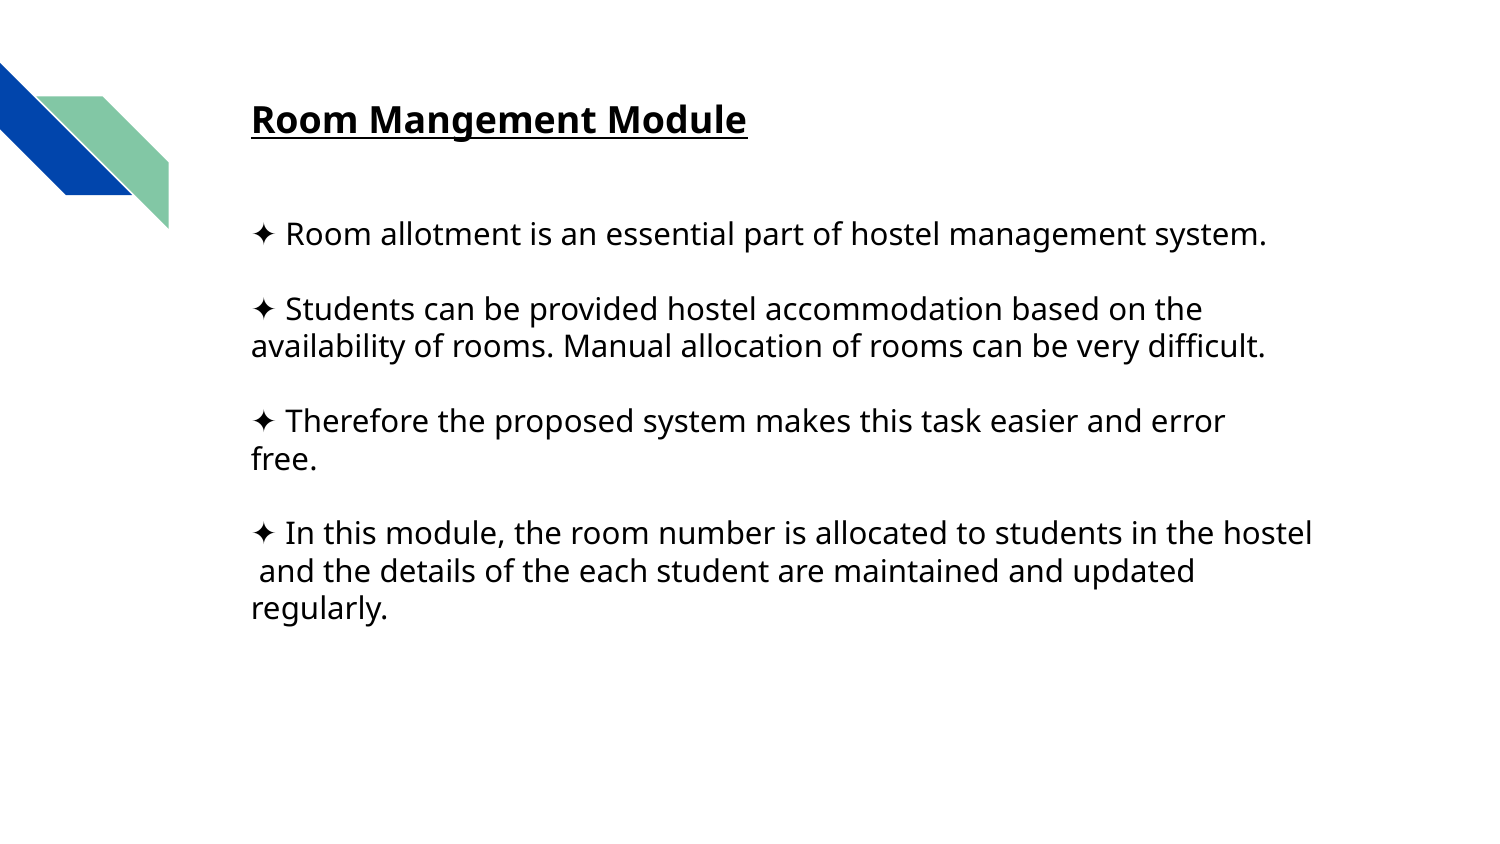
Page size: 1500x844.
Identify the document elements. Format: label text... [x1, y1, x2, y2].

text_box Room Mangement Module [236, 88, 1093, 151]
text_box ✦ Room allotment is an essential part of hostel management system. ✦ Students can be provided hostel accommodation based on the availability of rooms. Manual allocation of rooms can be very difficult. ✦ Therefore the proposed system makes this task easier and error free. ✦ In this module, the room number is allocated to students in the hostel and the details of the each student are maintained and updated regularly. [236, 206, 1388, 690]
